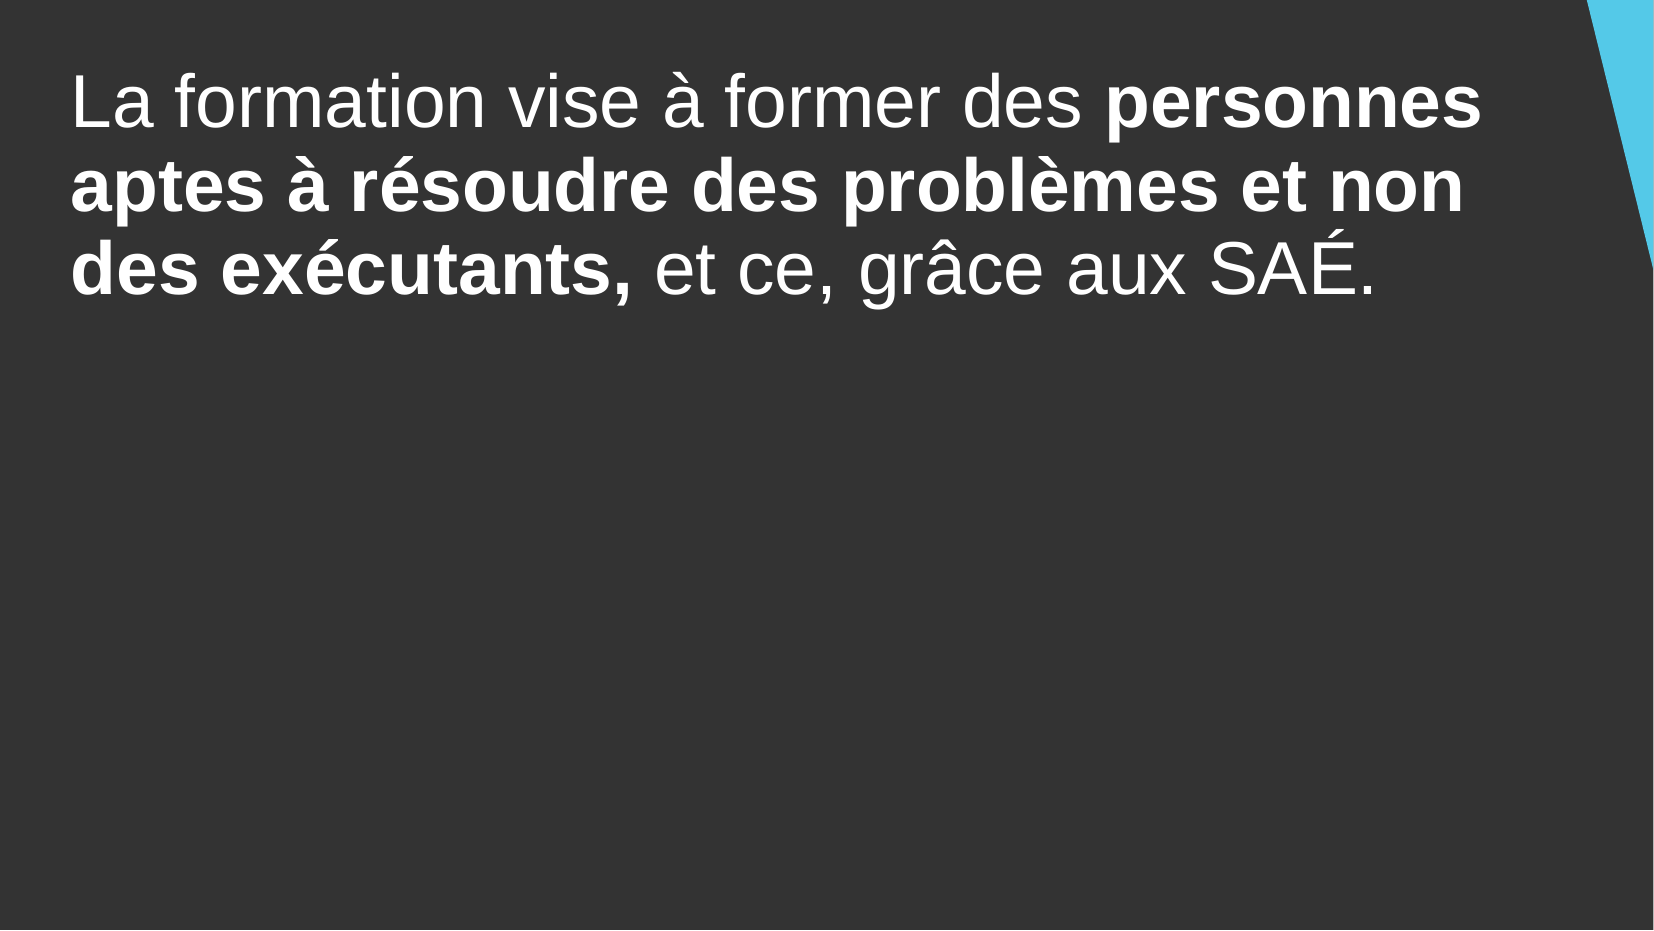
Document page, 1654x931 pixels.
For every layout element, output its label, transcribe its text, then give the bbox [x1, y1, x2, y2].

list La formation vise à former des personnes aptes à résoudre des problèmes et non des exécutants, et ce, grâce aux SAÉ. [70, 59, 1595, 721]
text_box [1586, 0, 1654, 273]
